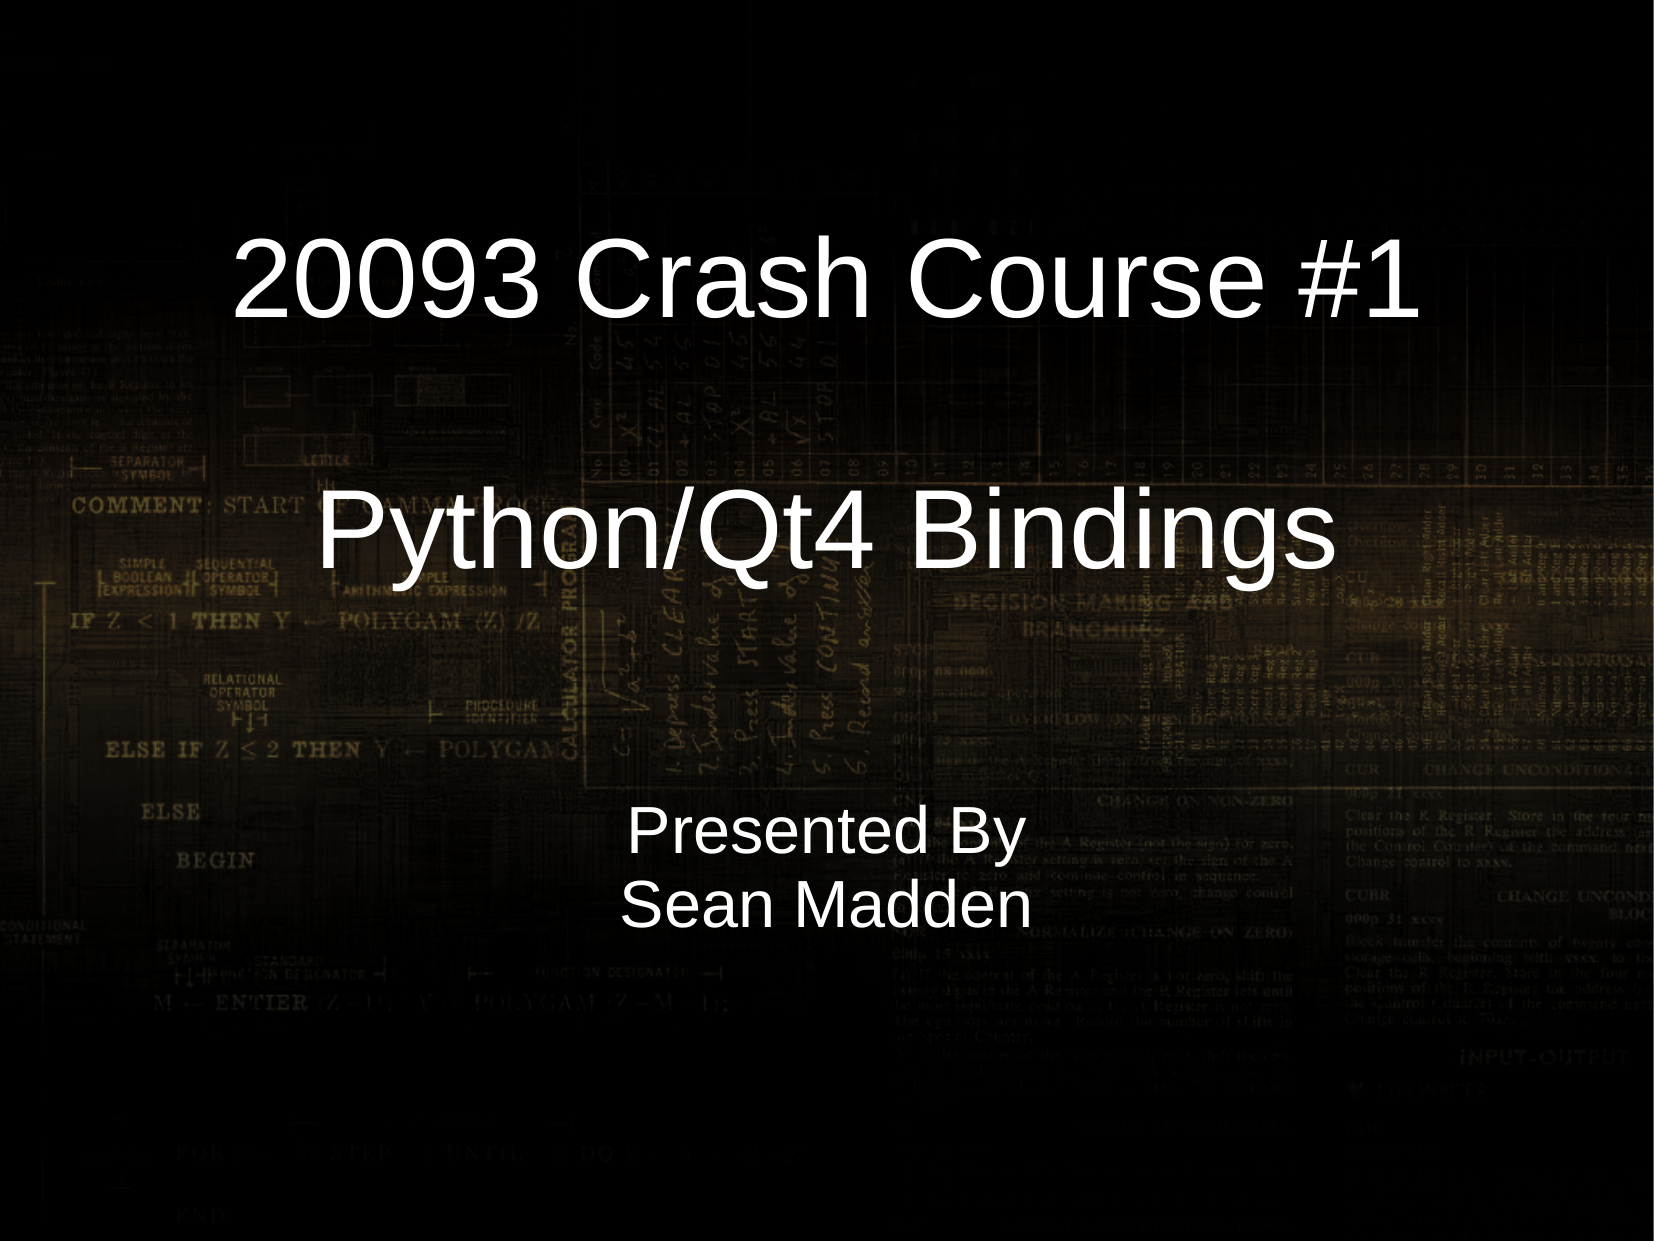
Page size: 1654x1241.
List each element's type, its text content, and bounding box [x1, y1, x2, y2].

picture [0, 0, 1654, 1241]
text_box 20093 Crash Course #1 Python/Qt4 Bindings Presented By Sean Madden [82, 49, 1571, 1109]
